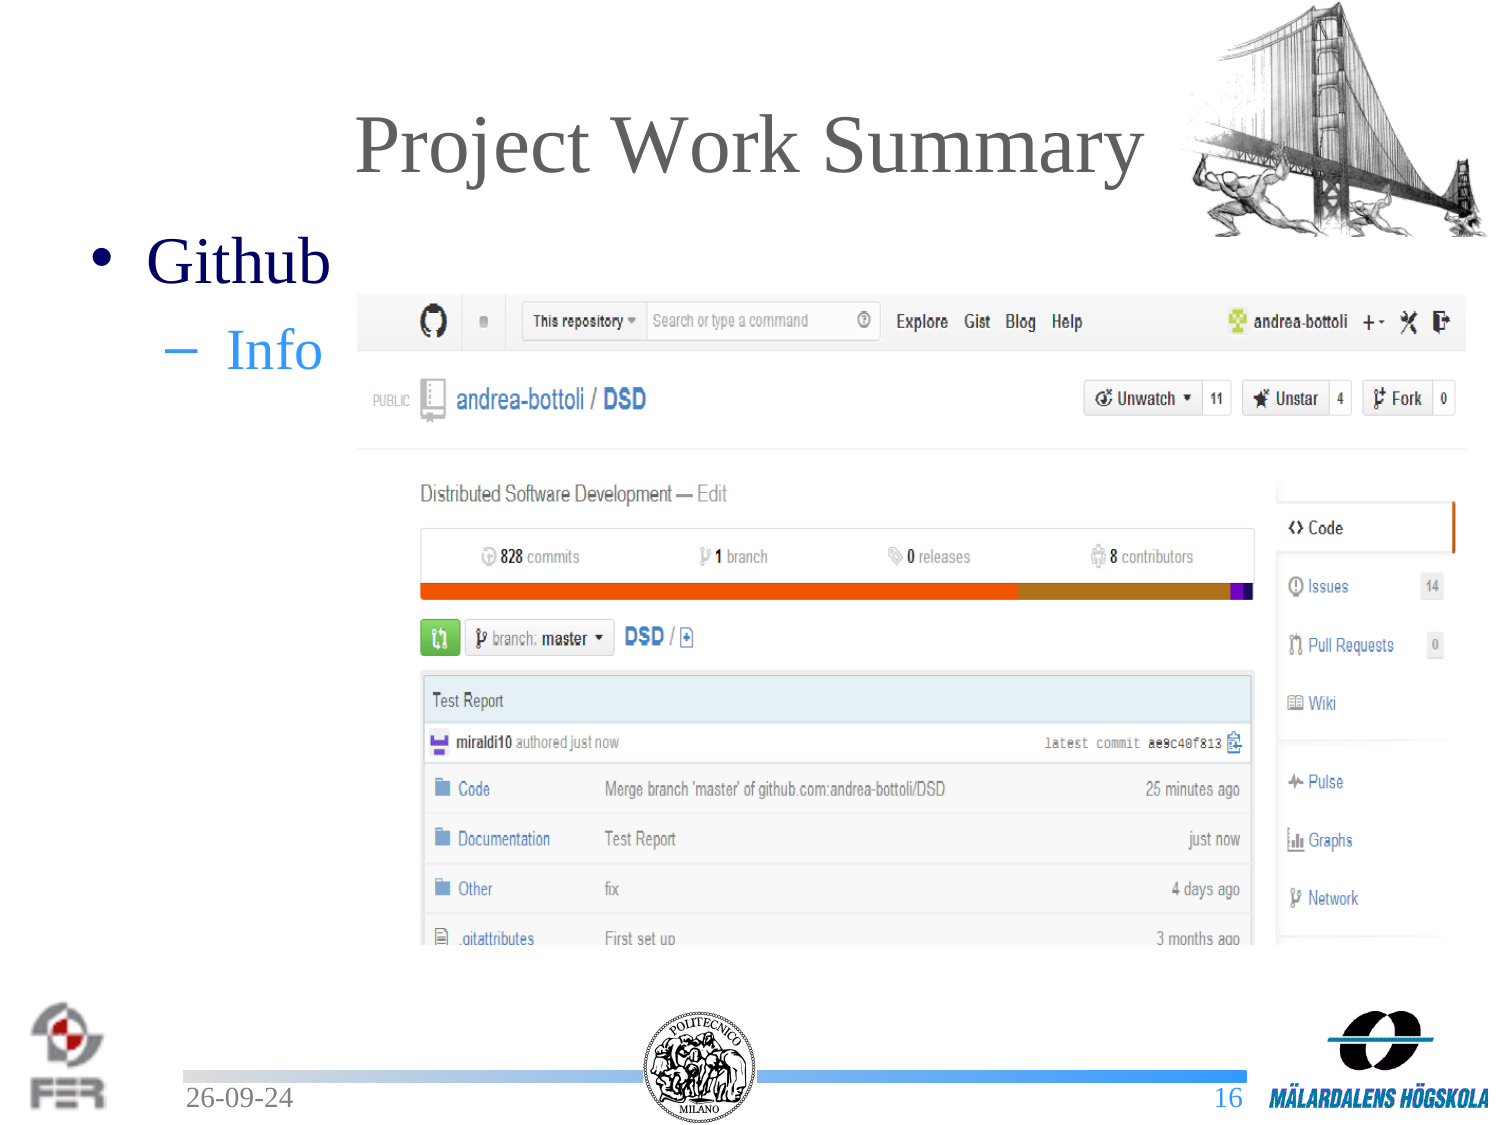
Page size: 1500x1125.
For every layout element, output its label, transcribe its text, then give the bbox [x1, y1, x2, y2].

title Project Work Summary [75, 45, 1175, 209]
picture [643, 1011, 757, 1123]
picture [1368, 1093, 1374, 1104]
picture [1175, 0, 1488, 237]
picture [1454, 1091, 1459, 1108]
text_box 14-01-09 [171, 1070, 396, 1114]
picture [29, 987, 107, 1125]
list Github Info [75, 209, 1426, 952]
picture [1269, 1011, 1488, 1108]
picture [1435, 1096, 1441, 1104]
text_box <numero> [1186, 1070, 1258, 1114]
picture [357, 294, 1466, 945]
